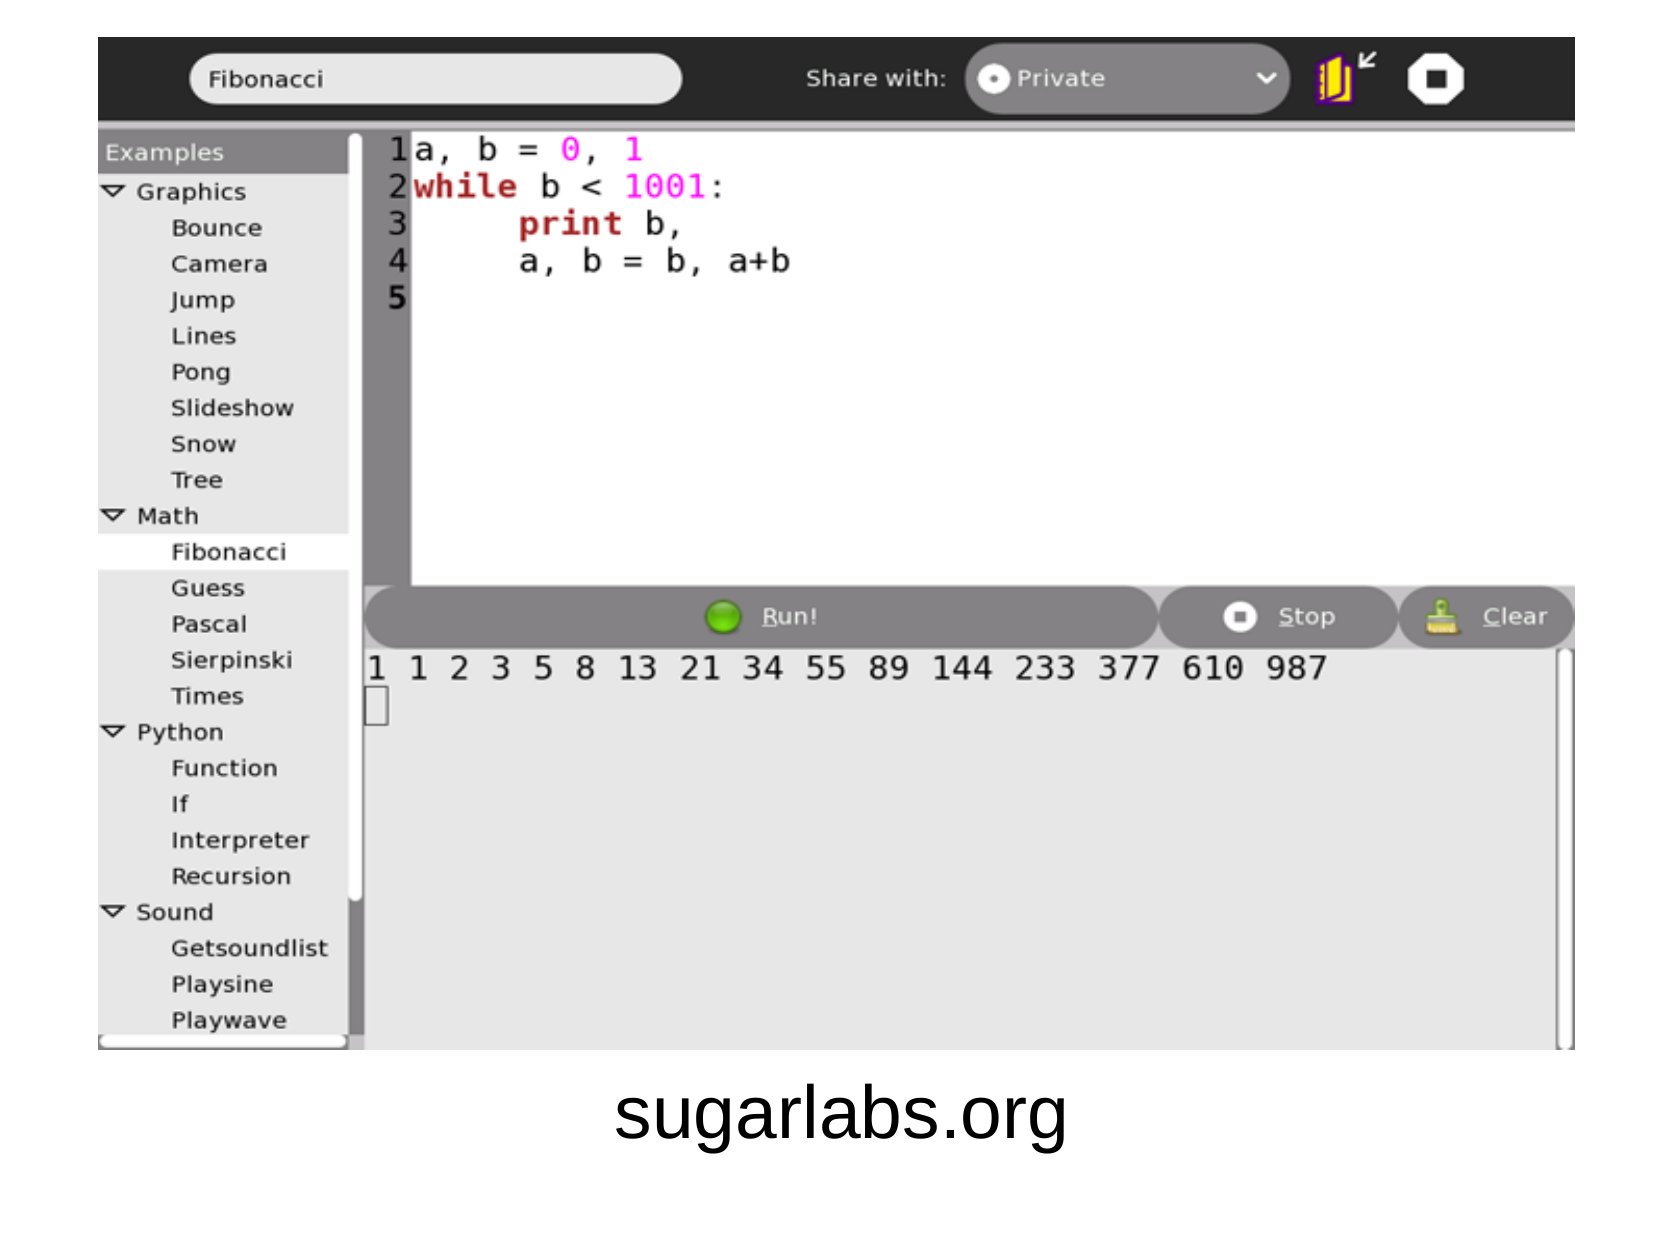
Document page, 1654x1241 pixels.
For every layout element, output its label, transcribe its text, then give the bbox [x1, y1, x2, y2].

text_box sugarlabs.org [600, 1063, 1085, 1163]
picture [98, 37, 1576, 1051]
